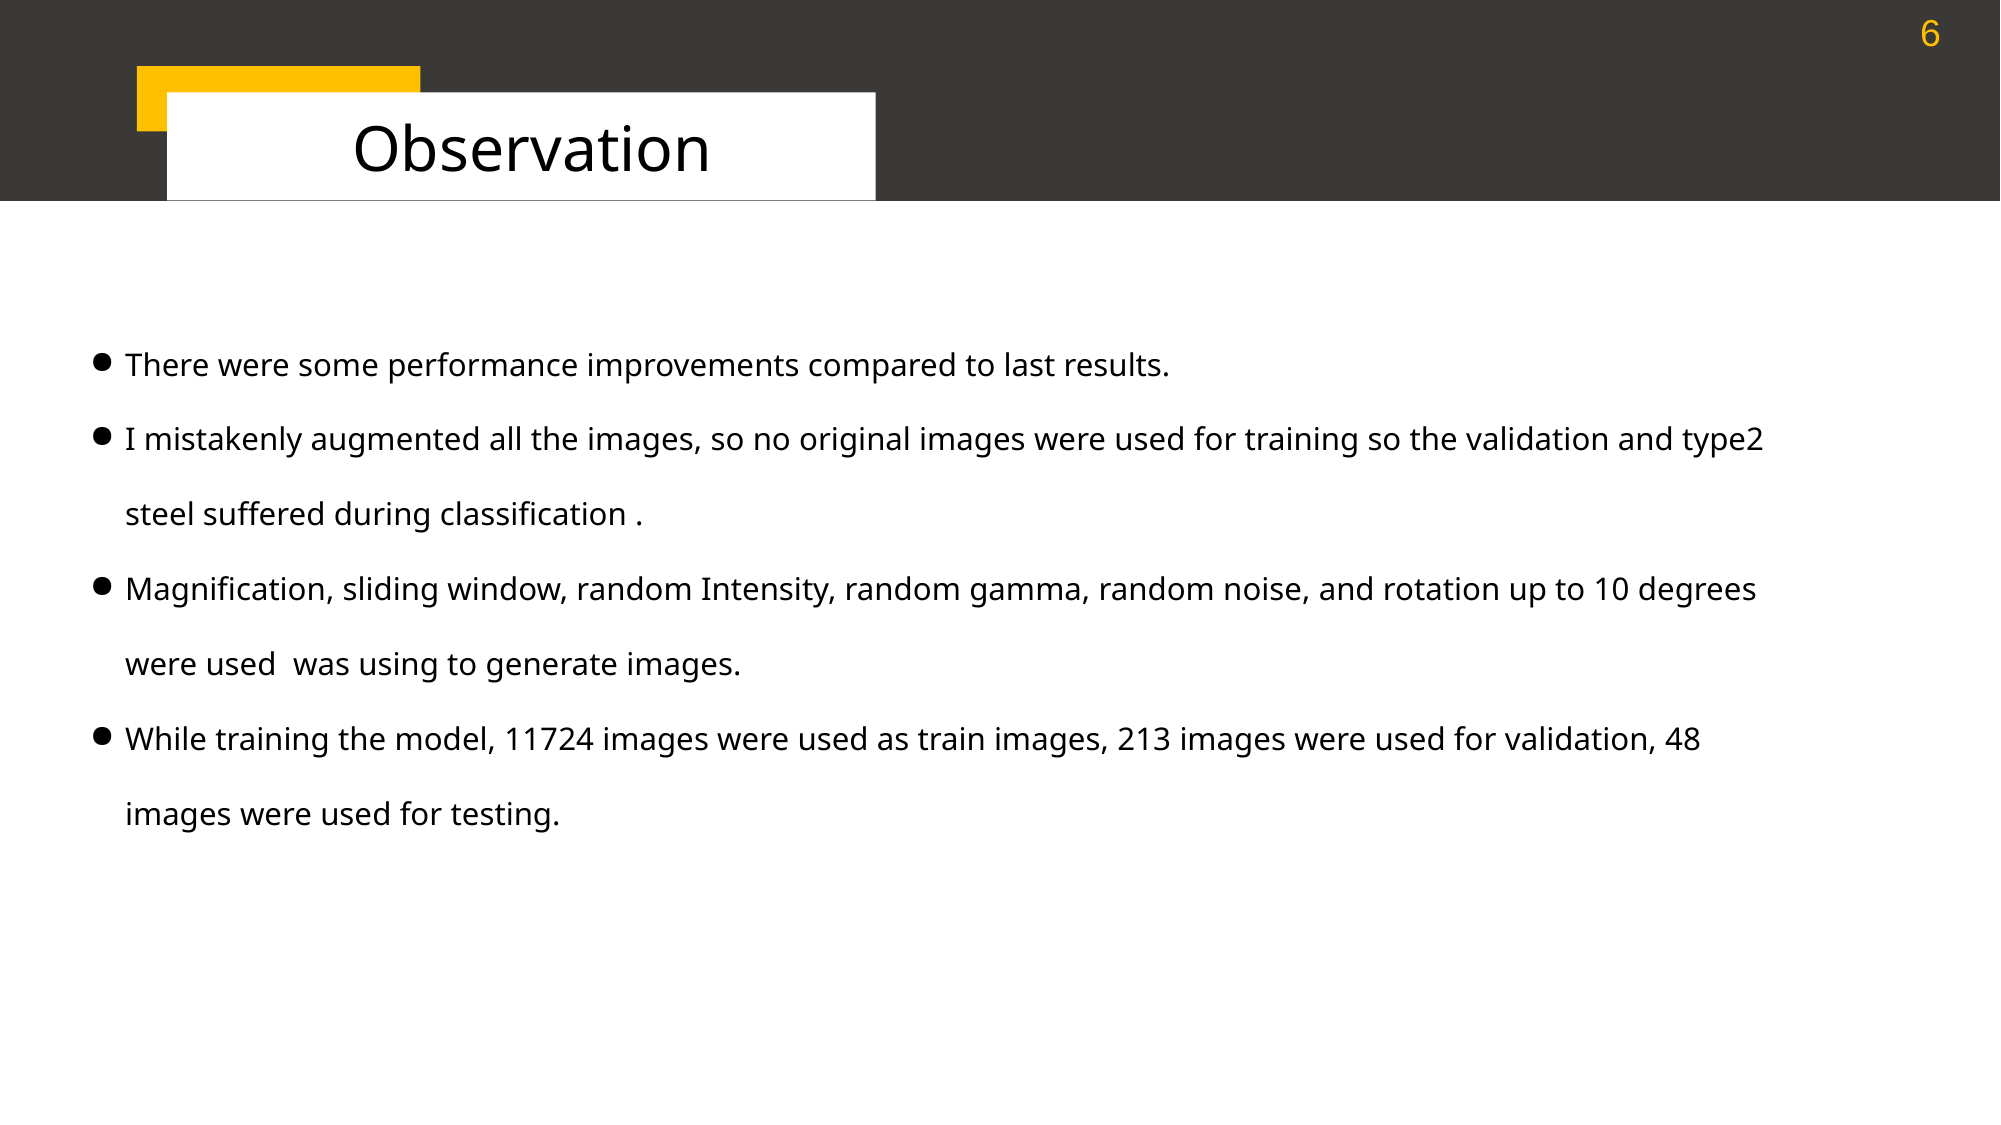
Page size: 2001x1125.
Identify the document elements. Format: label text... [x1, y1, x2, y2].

text_box <number> [1905, 4, 2000, 76]
text_box Observation [337, 101, 728, 192]
picture [0, 0, 2000, 201]
text_box There were some performance improvements compared to last results. I mistakenly augmented all the images, so no original images were used for training so the validation and type2 steel suffered during classification . Magnification, sliding window, random Intensity, random gamma, random noise, and rotation up to 10 degrees were used was using to generate images. While training the model, 11724 images were used as train images, 213 images were used for validation, 48 images were used for testing. [75, 299, 1801, 839]
text_box [136, 66, 876, 201]
